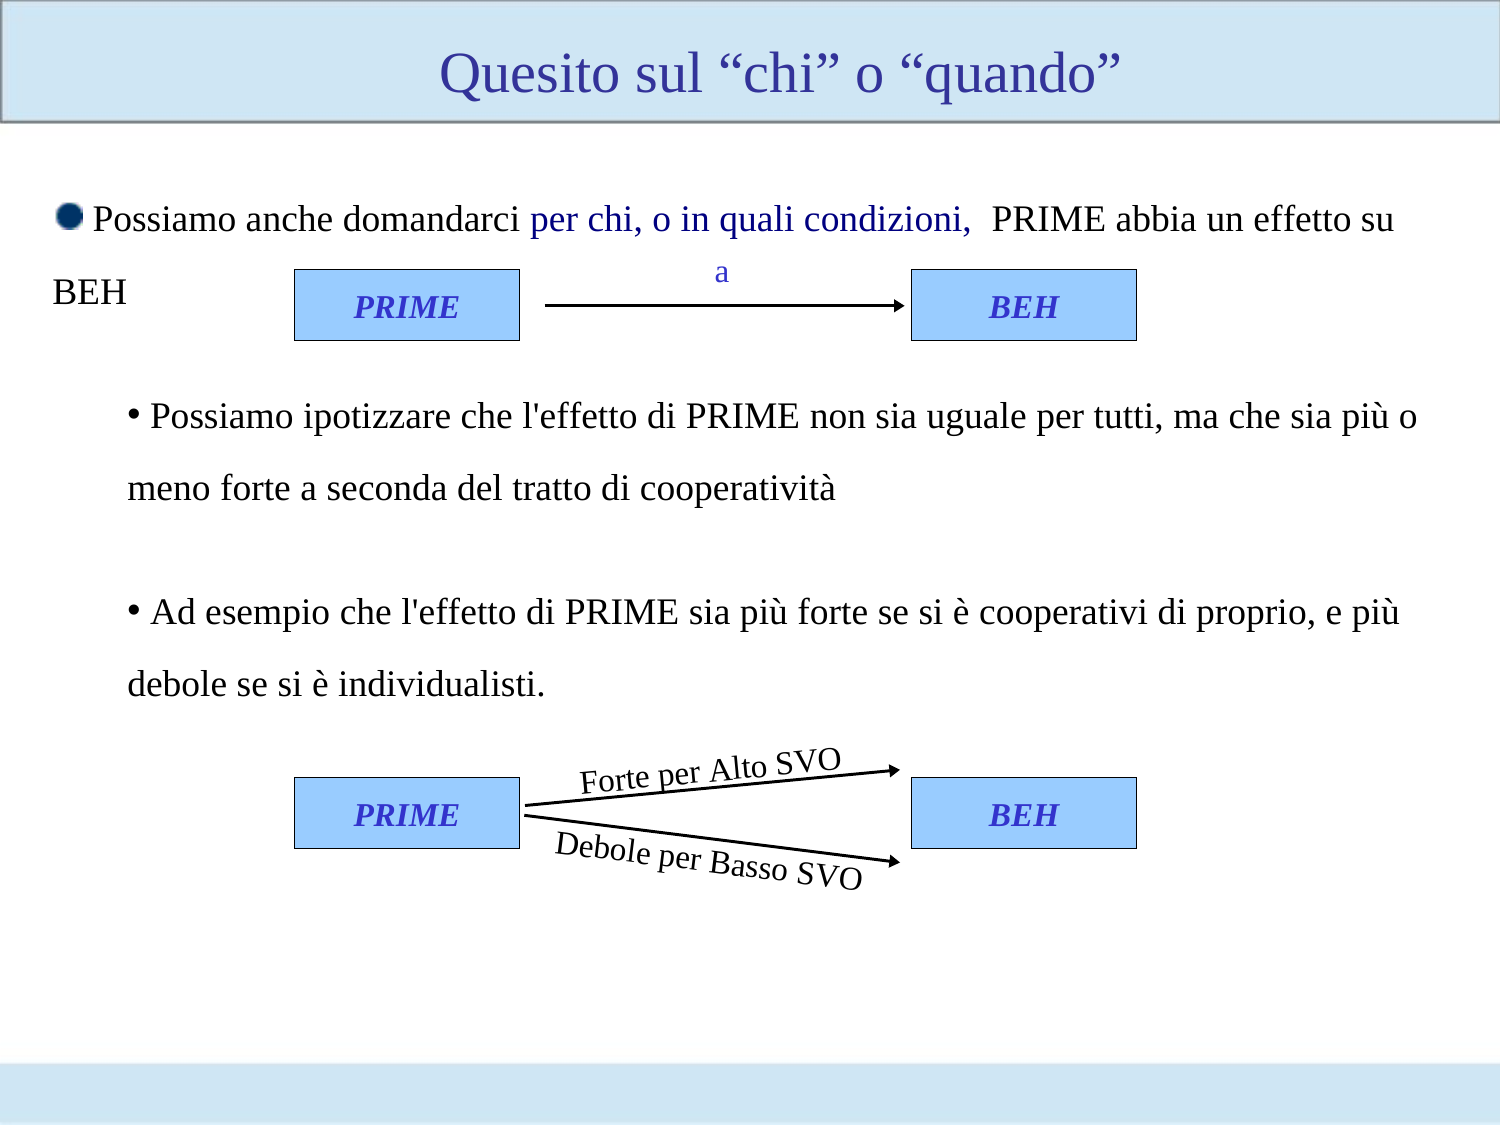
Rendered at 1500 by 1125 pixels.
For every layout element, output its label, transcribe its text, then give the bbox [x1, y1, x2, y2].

text_box PRIME [294, 269, 520, 341]
text_box BEH [911, 269, 1137, 341]
text_box Possiamo anche domandarci per chi, o in quali condizioni, PRIME abbia un effetto su BEH Possiamo ipotizzare che l'effetto di PRIME non sia uguale per tutti, ma che sia più o meno forte a seconda del tratto di cooperatività Ad esempio che l'effetto di PRIME sia più forte se si è cooperativi di proprio, e più debole se si è individualisti. [37, 152, 1463, 712]
text_box BEH [911, 777, 1137, 849]
text_box a [625, 241, 819, 349]
text_box PRIME [294, 777, 520, 849]
picture [0, 0, 1500, 1125]
title Quesito sul “chi” o “quando” [249, 21, 1313, 117]
